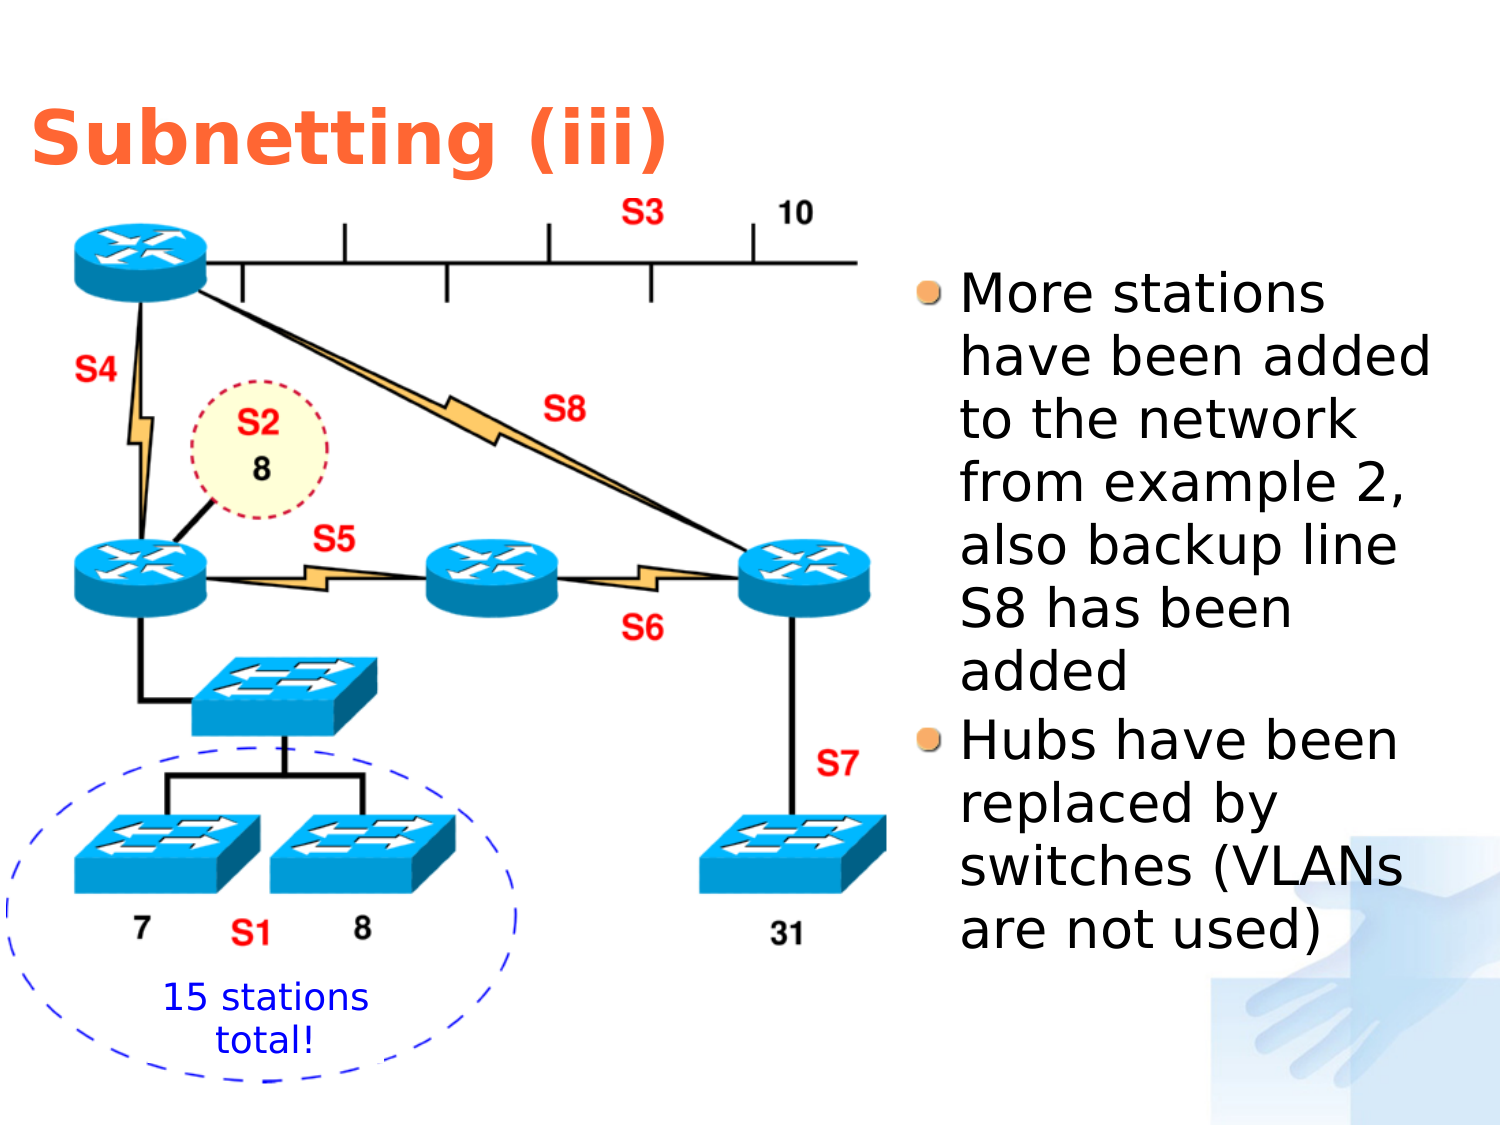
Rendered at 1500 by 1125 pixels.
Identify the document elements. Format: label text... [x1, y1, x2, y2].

list More stations have been added to the network from example 2, also backup line S8 has been added Hubs have been replaced by switches (VLANs are not used) [915, 262, 1477, 1093]
picture [0, 0, 1500, 1125]
title Subnetting (iii) [29, 21, 1477, 257]
text_box 15 stations total! [147, 974, 384, 1063]
